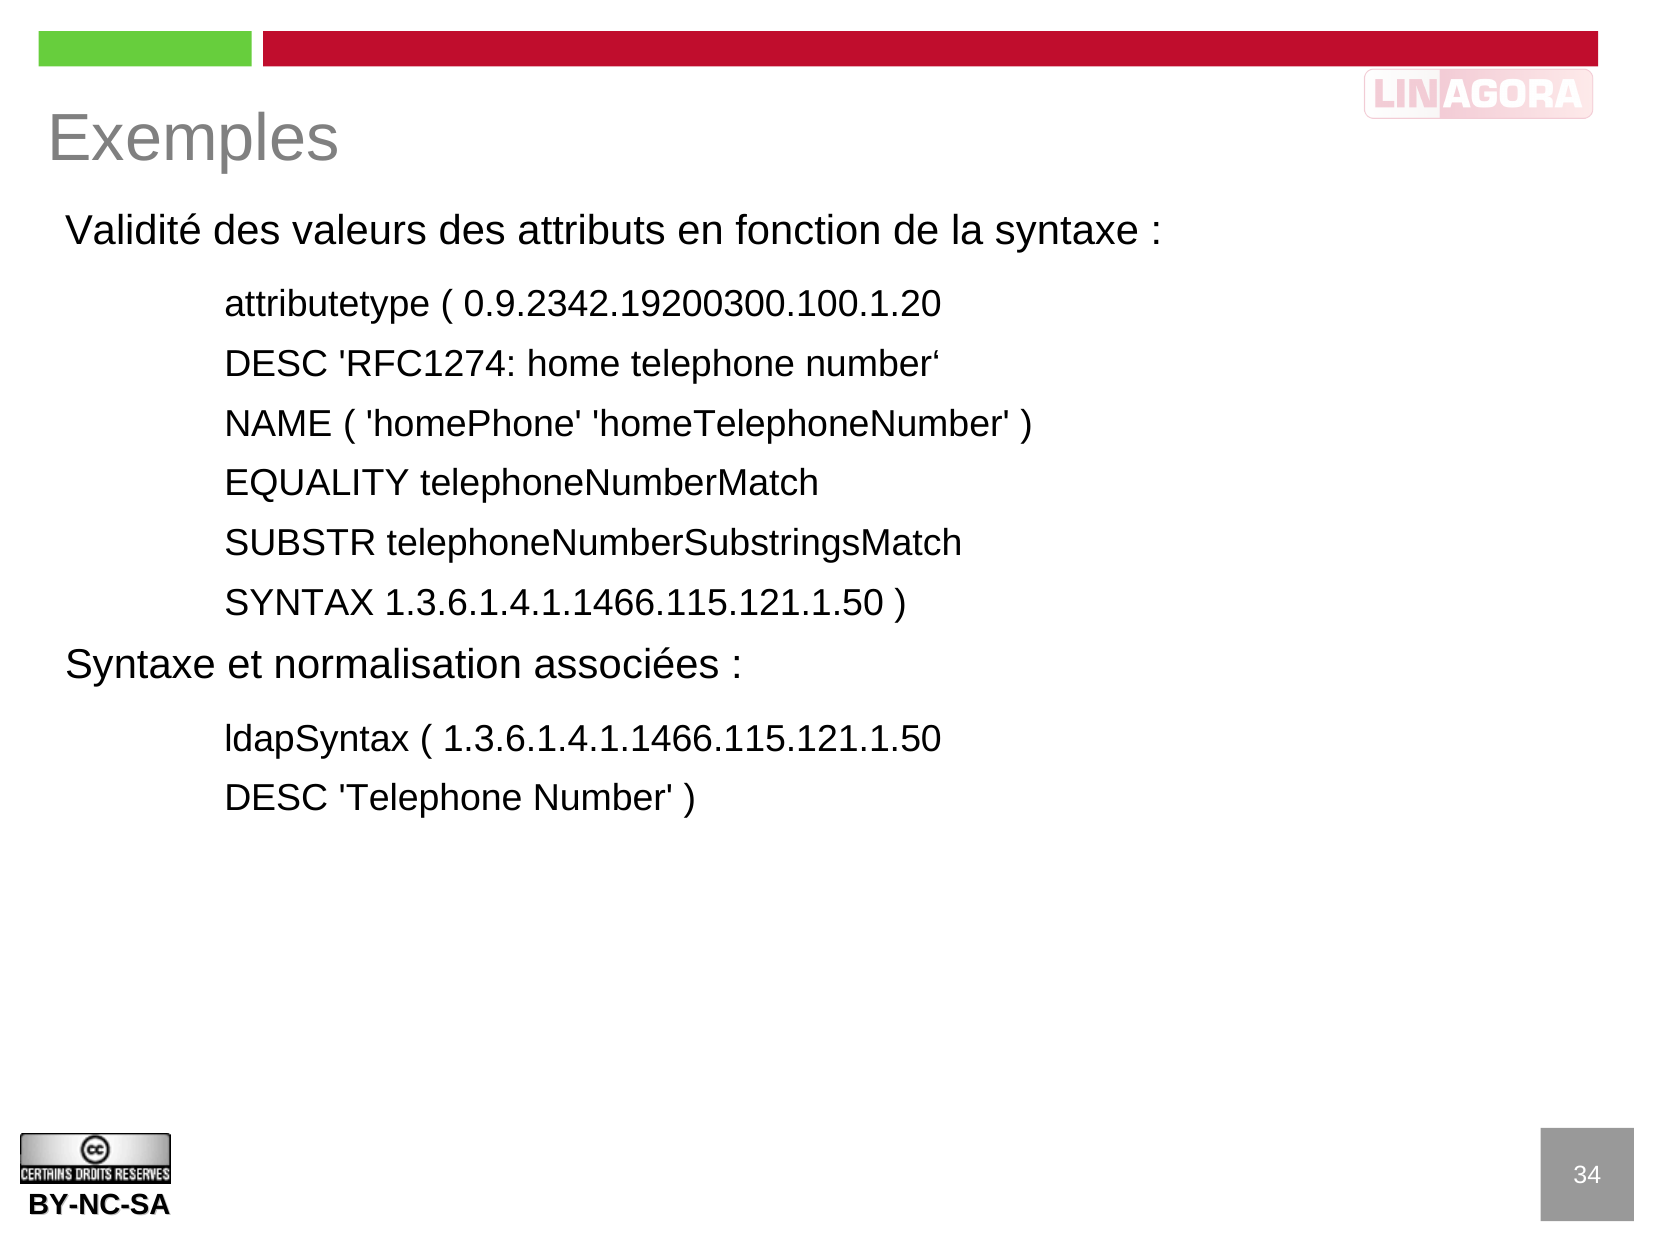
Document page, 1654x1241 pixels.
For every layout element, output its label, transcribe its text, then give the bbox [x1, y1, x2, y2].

list Validité des valeurs des attributs en fonction de la syntaxe : attributetype ( 0.9.2342.19200300.100.1.20 DESC 'RFC1274: home telephone number‘ NAME ( 'homePhone' 'homeTelephoneNumber' ) EQUALITY telephoneNumberMatch SUBSTR telephoneNumberSubstringsMatch SYNTAX 1.3.6.1.4.1.1466.115.121.1.50 ) Syntaxe et normalisation associées : ldapSyntax ( 1.3.6.1.4.1.1466.115.121.1.50 DESC 'Telephone Number' ) [47, 206, 1625, 1093]
picture [20, 1133, 171, 1184]
title Exemples [47, 97, 1447, 178]
